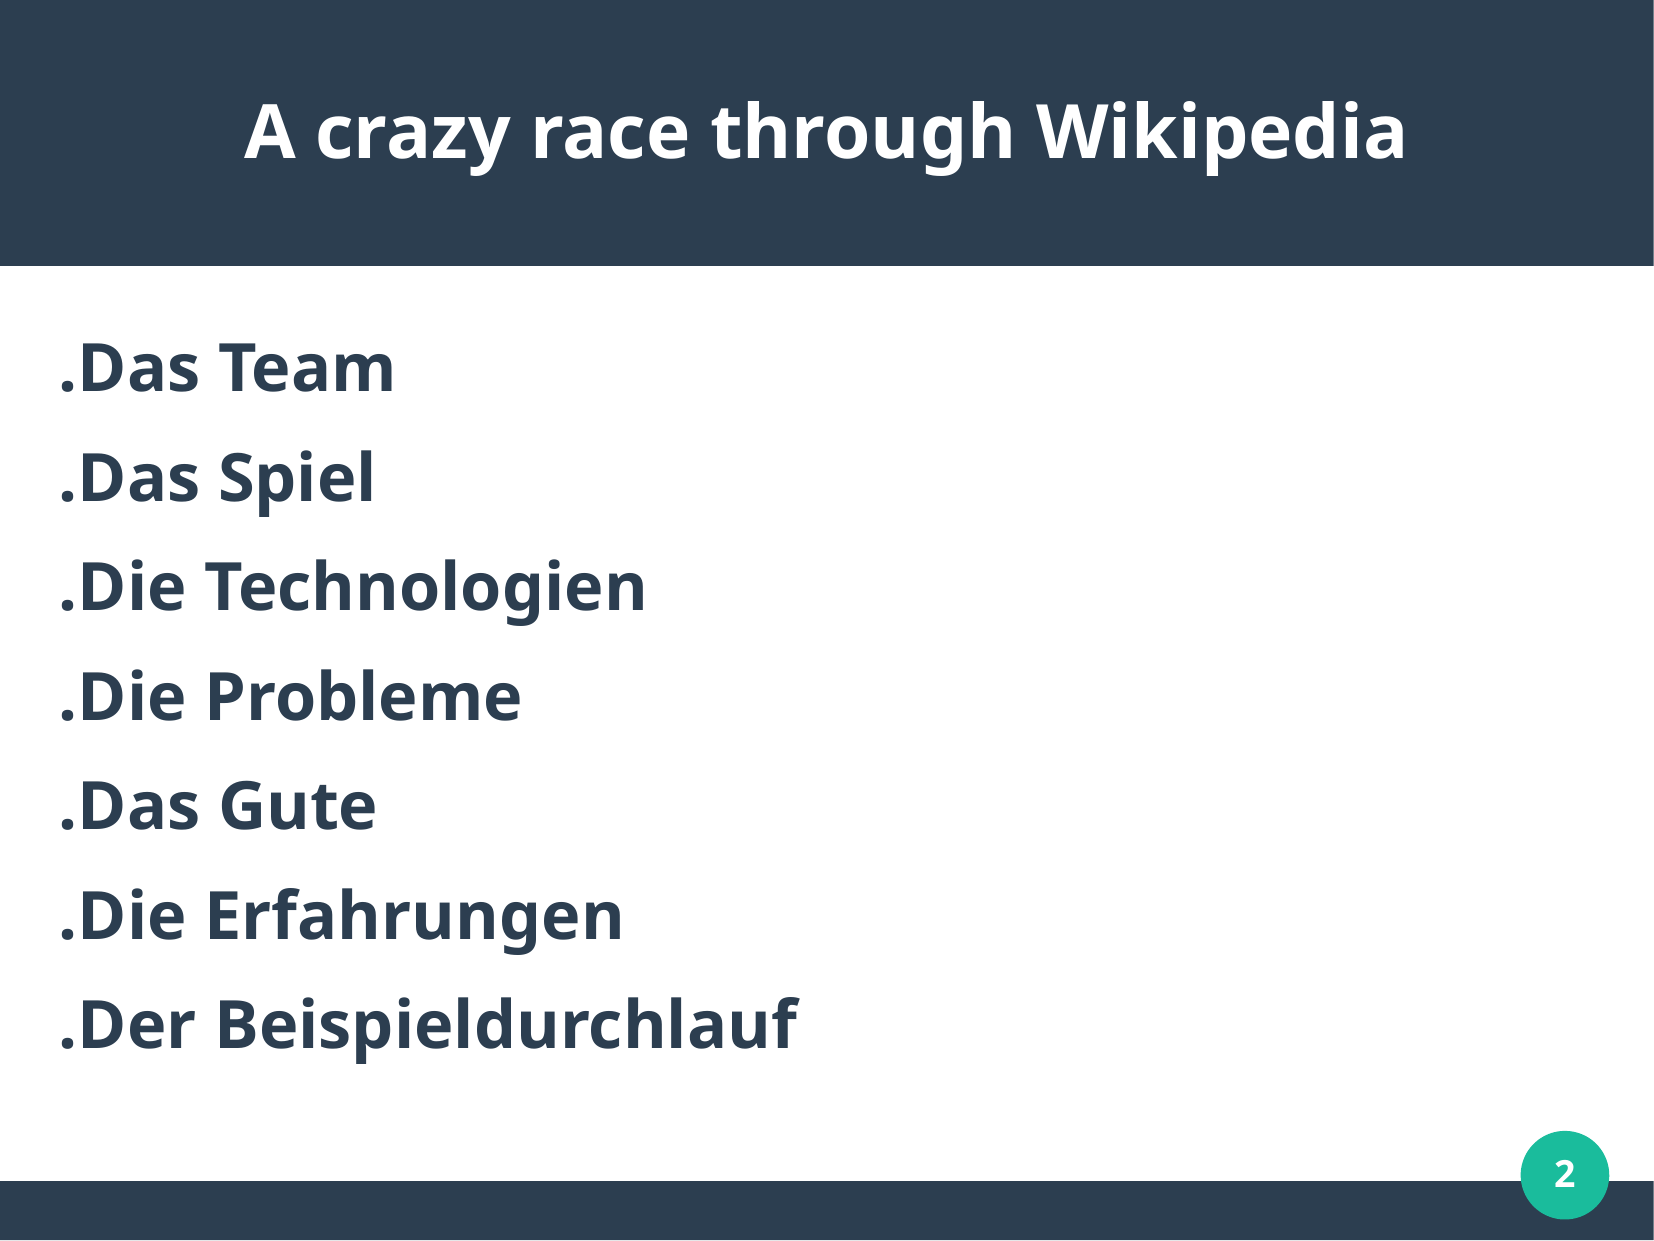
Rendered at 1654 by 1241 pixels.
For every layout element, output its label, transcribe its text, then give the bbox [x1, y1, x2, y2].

title A crazy race through Wikipedia [59, 49, 1595, 207]
text_box [1505, 1116, 1625, 1235]
list .Das Team .Das Spiel .Die Technologien .Die Probleme .Das Gute .Die Erfahrungen .Der Beispieldurchlauf [59, 324, 1595, 1152]
